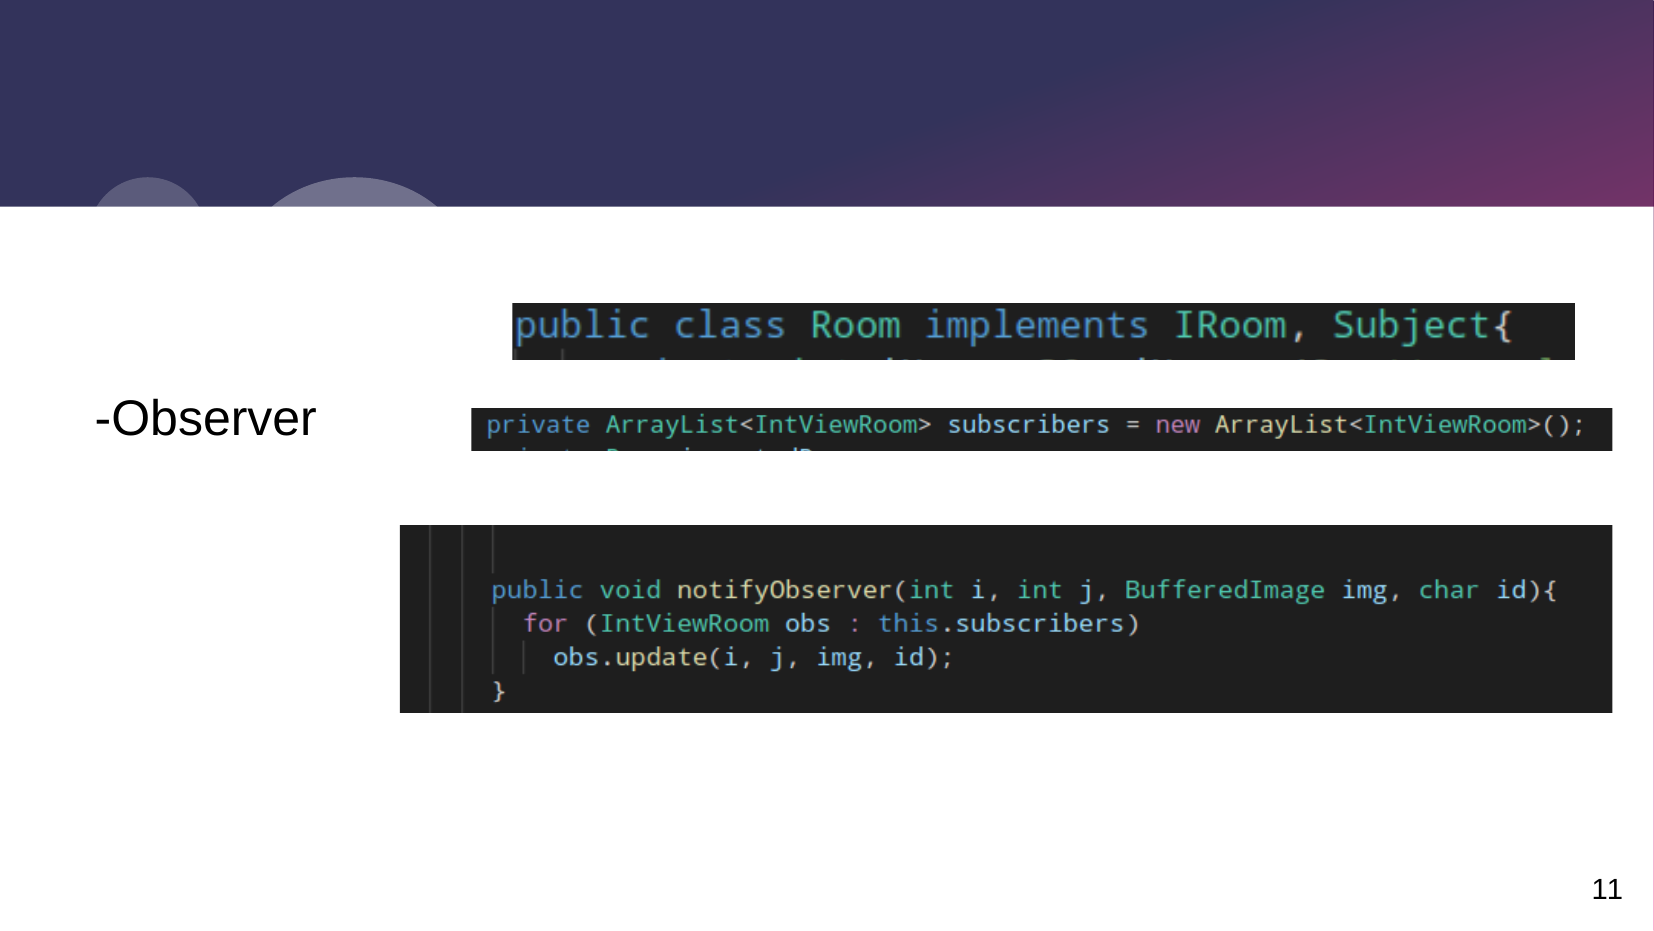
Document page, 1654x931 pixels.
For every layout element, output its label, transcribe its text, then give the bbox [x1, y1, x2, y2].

picture [399, 525, 1613, 713]
list -Observer [23, 234, 1501, 826]
picture [512, 303, 1576, 360]
picture [471, 408, 1613, 451]
